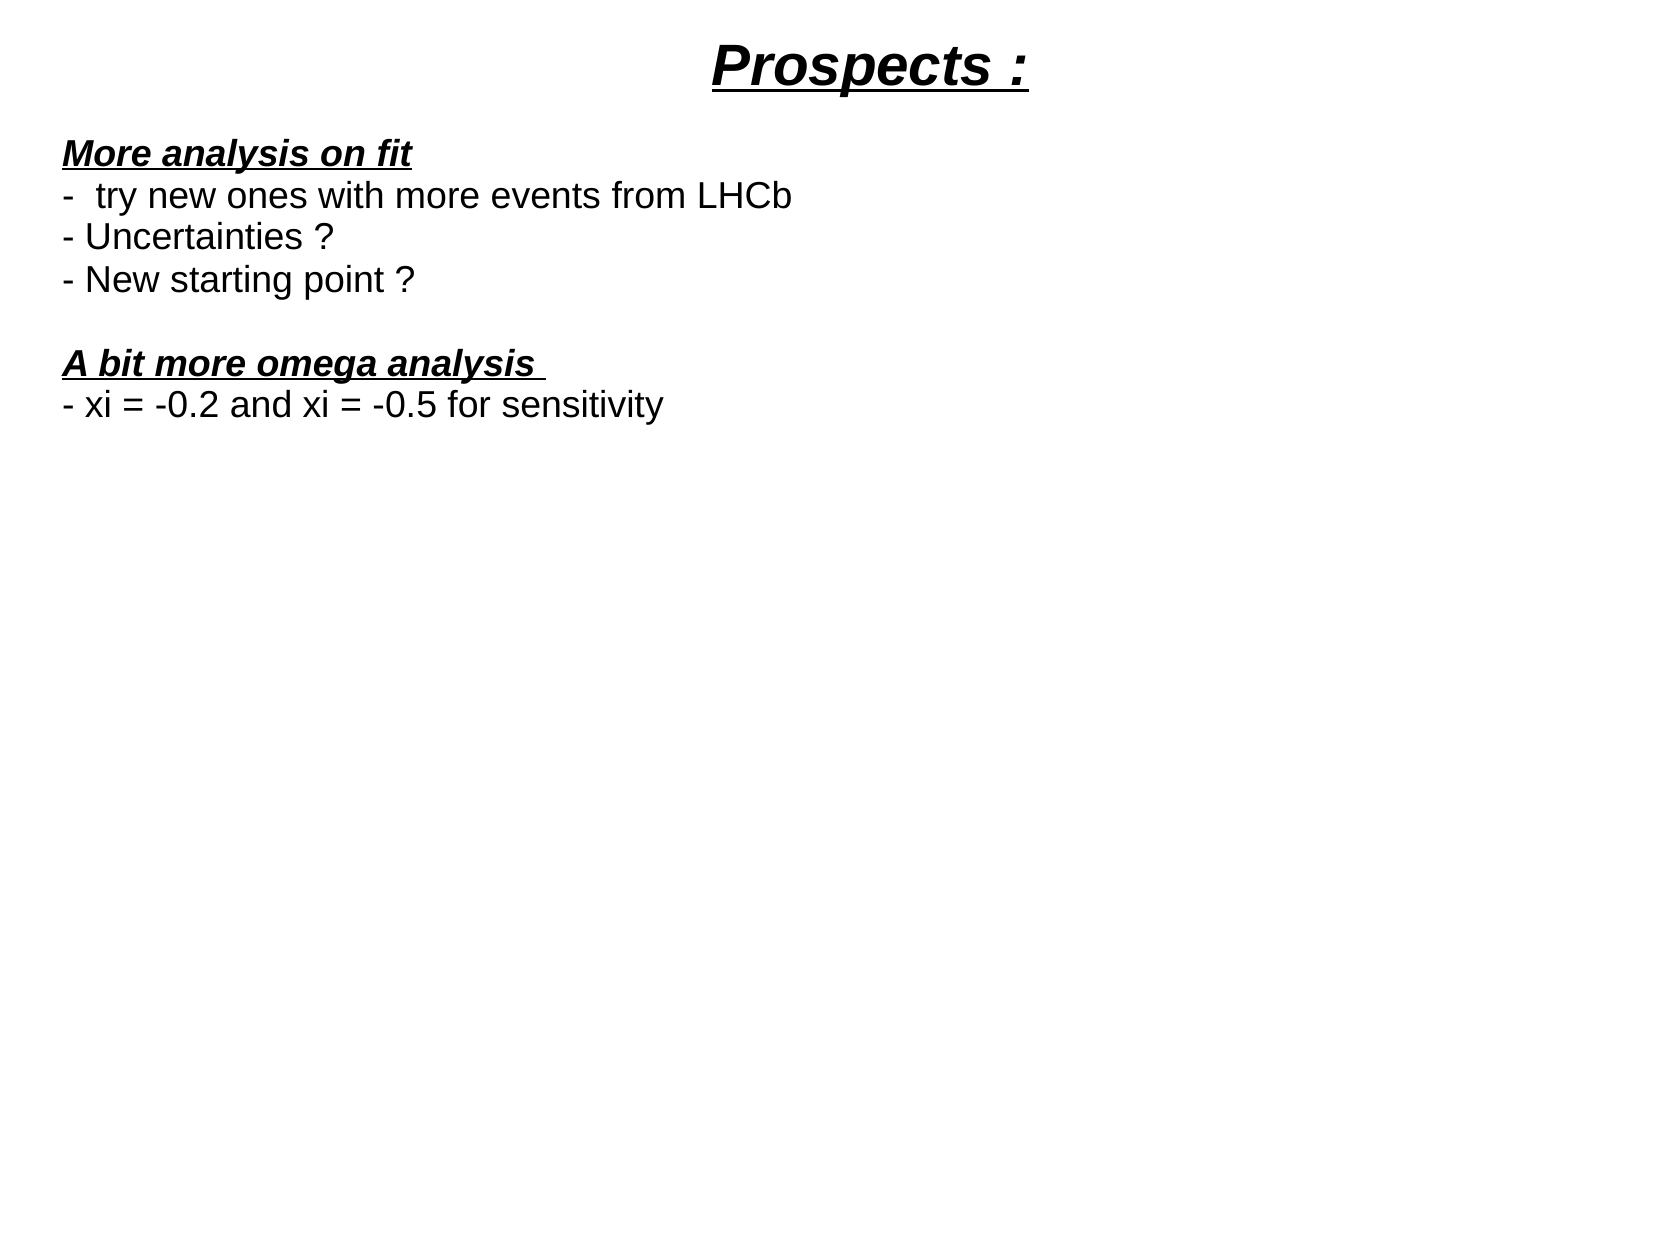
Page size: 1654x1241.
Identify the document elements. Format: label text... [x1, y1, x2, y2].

text_box Prospects : [696, 25, 1158, 171]
text_box More analysis on fit - try new ones with more events from LHCb - Uncertainties ? - New starting point ? A bit more omega analysis - xi = -0.2 and xi = -0.5 for sensitivity [47, 82, 806, 604]
